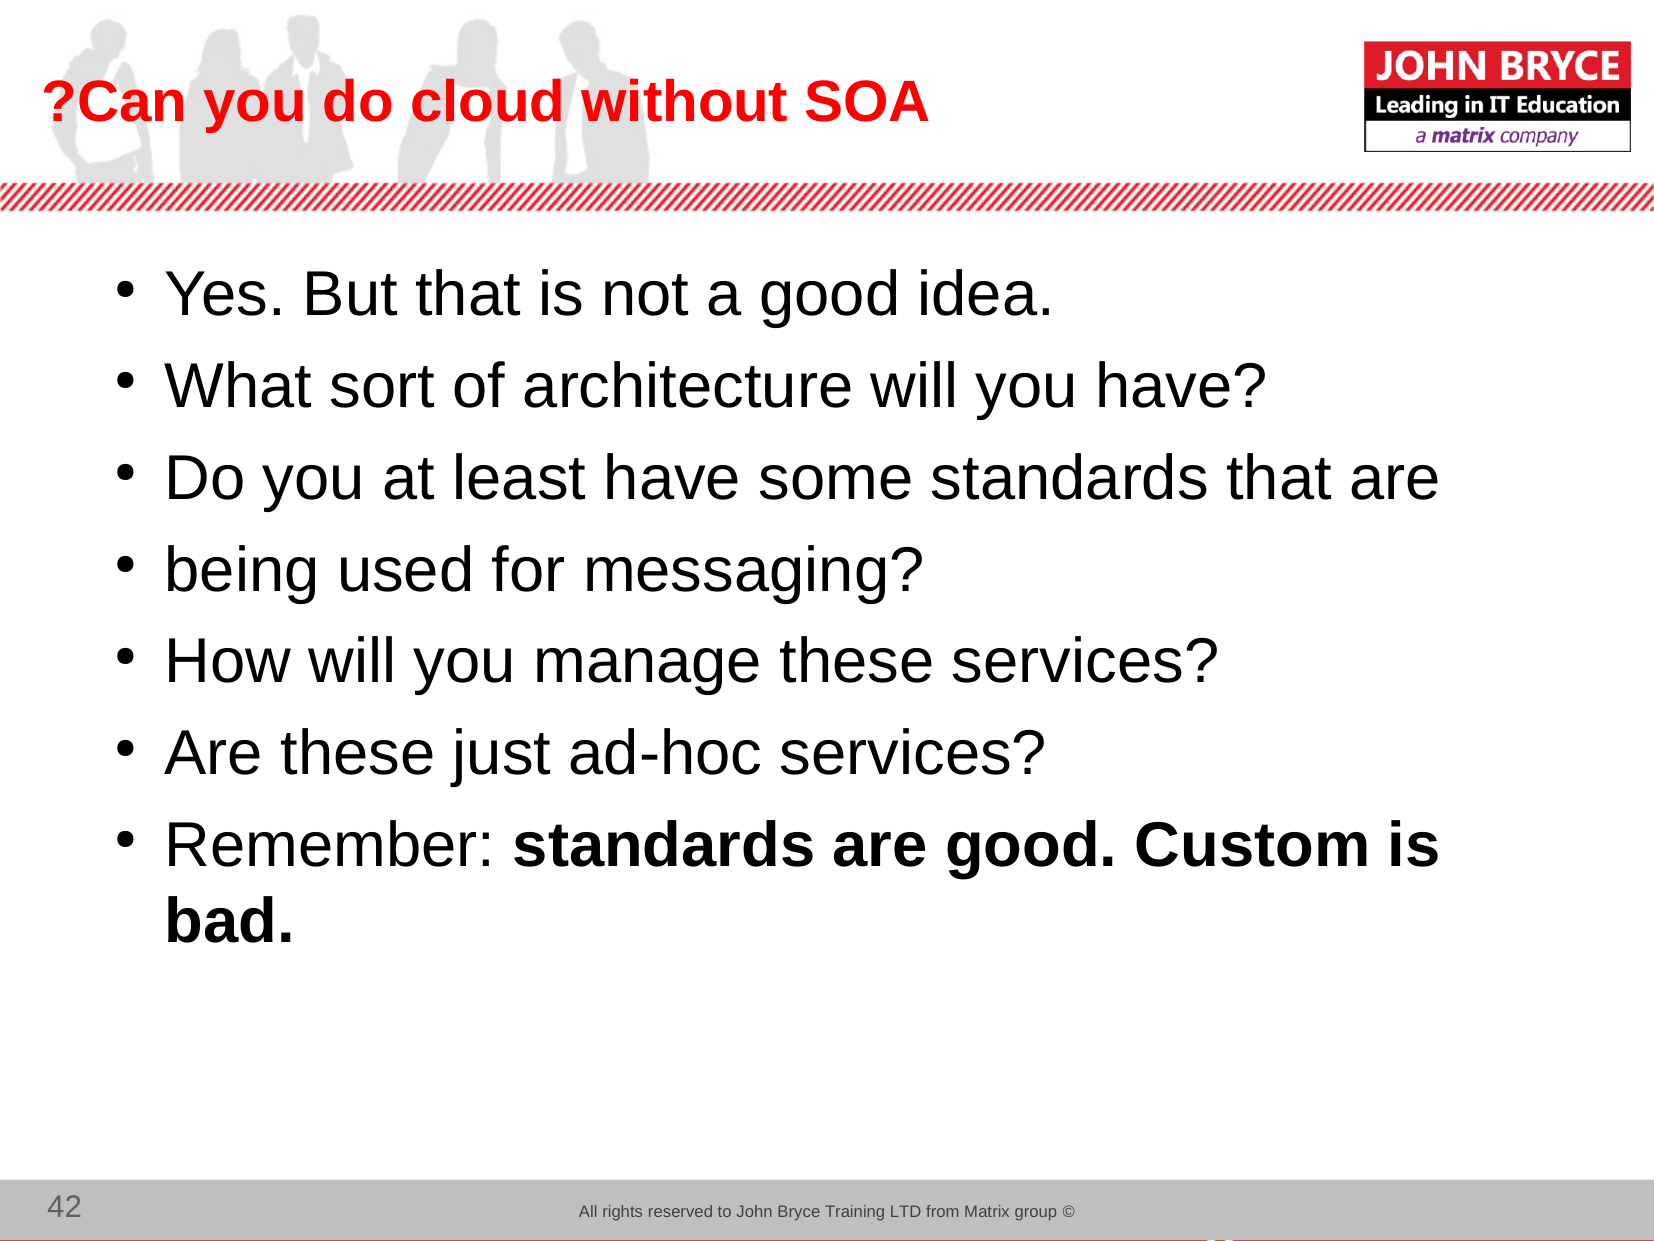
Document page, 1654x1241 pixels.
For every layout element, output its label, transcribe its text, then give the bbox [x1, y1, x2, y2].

title Can you do cloud without SOA? [26, 0, 1515, 203]
picture [0, 0, 1654, 1179]
list Yes. But that is not a good idea. What sort of architecture will you have? Do you at least have some standards that are being used for messaging? How will you manage these services? Are these just ad-hoc services? Remember: standards are good. Custom is bad. [82, 245, 1538, 965]
